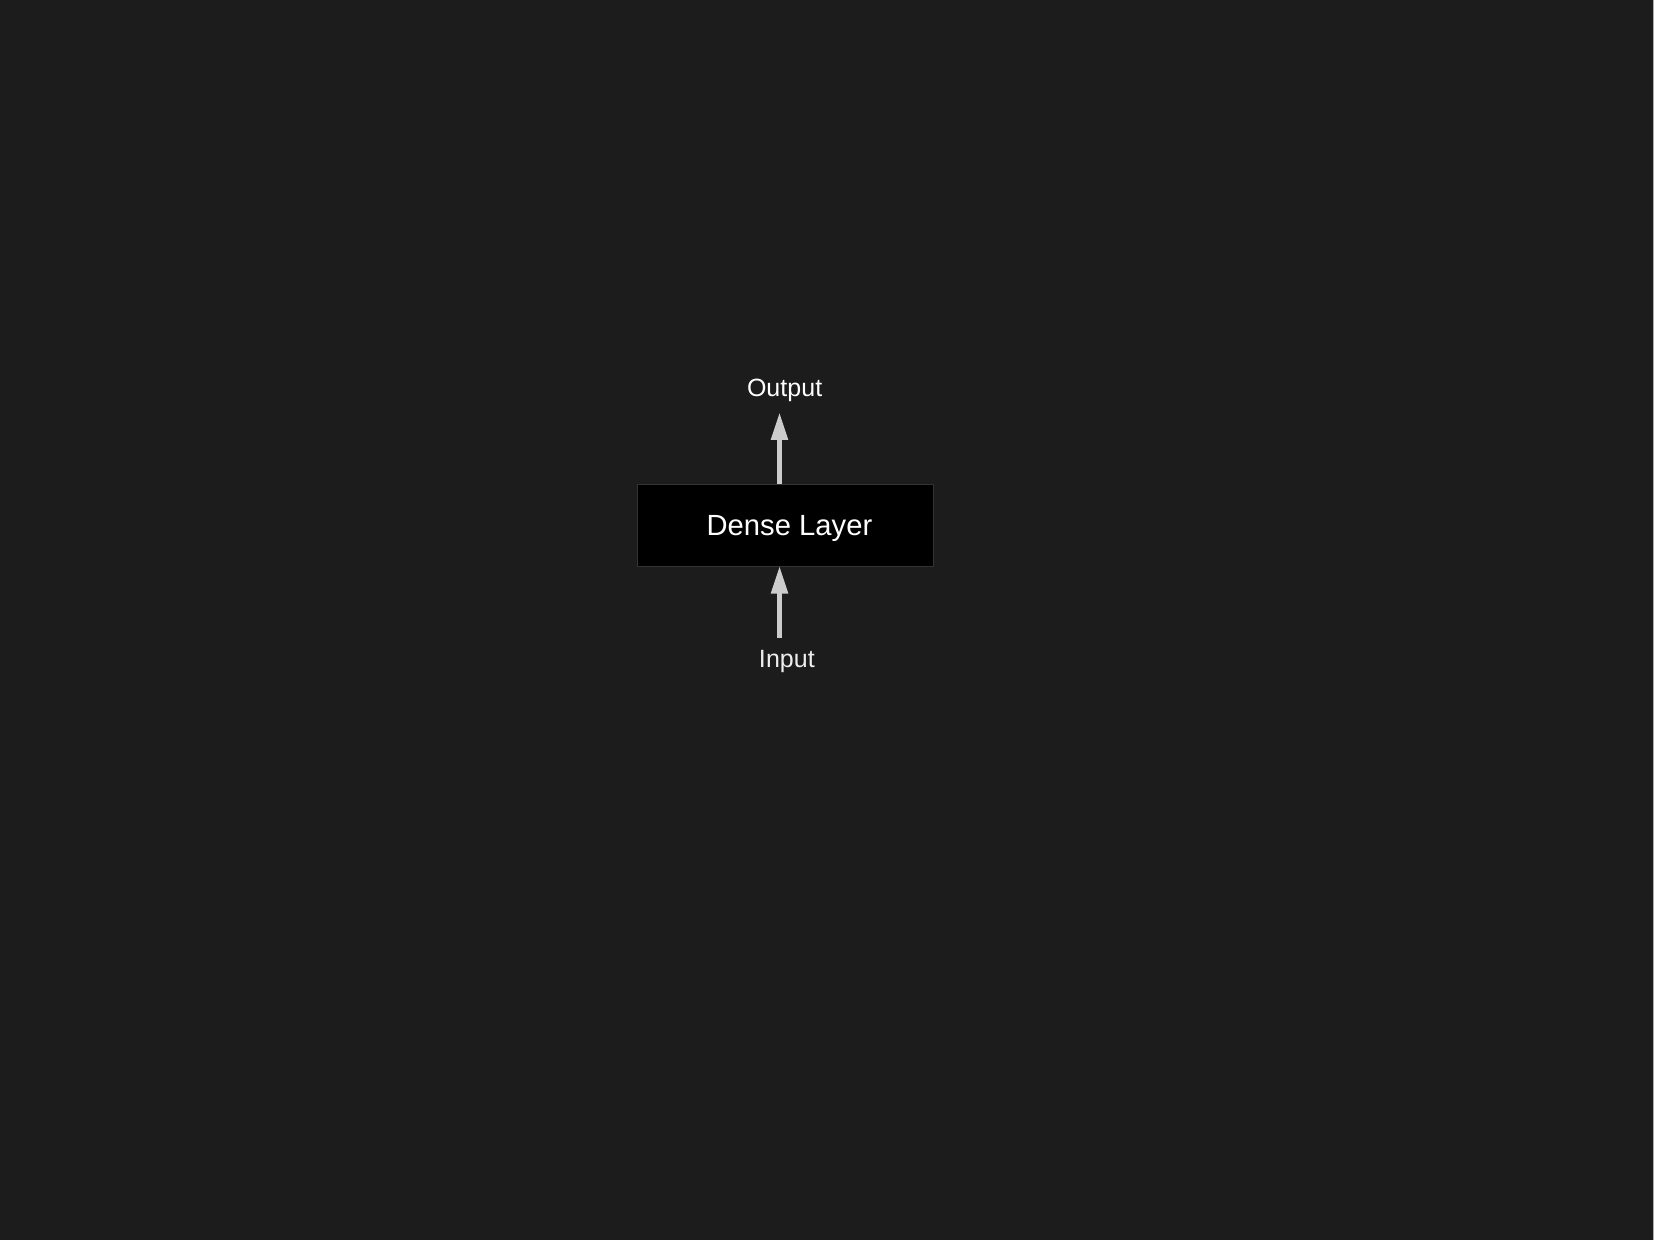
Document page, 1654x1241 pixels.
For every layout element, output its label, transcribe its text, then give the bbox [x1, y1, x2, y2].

text_box Input [744, 637, 839, 737]
text_box Dense Layer [637, 484, 934, 567]
text_box Output [732, 366, 969, 414]
